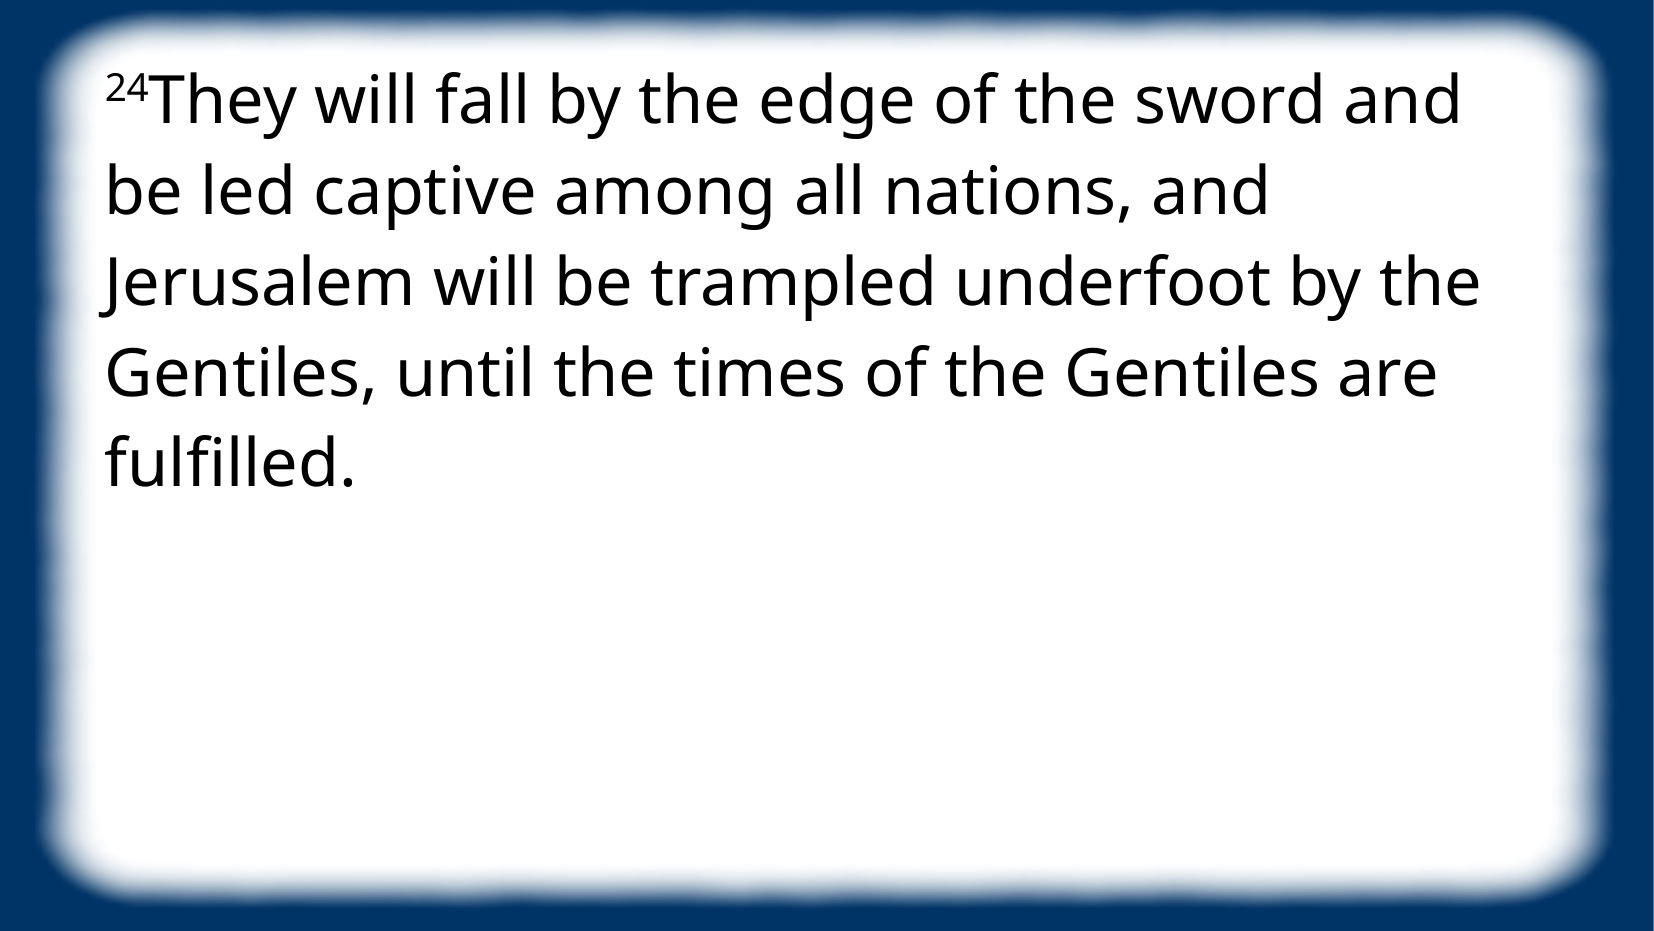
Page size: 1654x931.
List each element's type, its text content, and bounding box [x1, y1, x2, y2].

text_box 24They will fall by the edge of the sword and be led captive among all nations, and Jerusalem will be trampled underfoot by the Gentiles, until the times of the Gentiles are fulfilled. [90, 45, 1561, 415]
picture [0, 0, 1654, 931]
